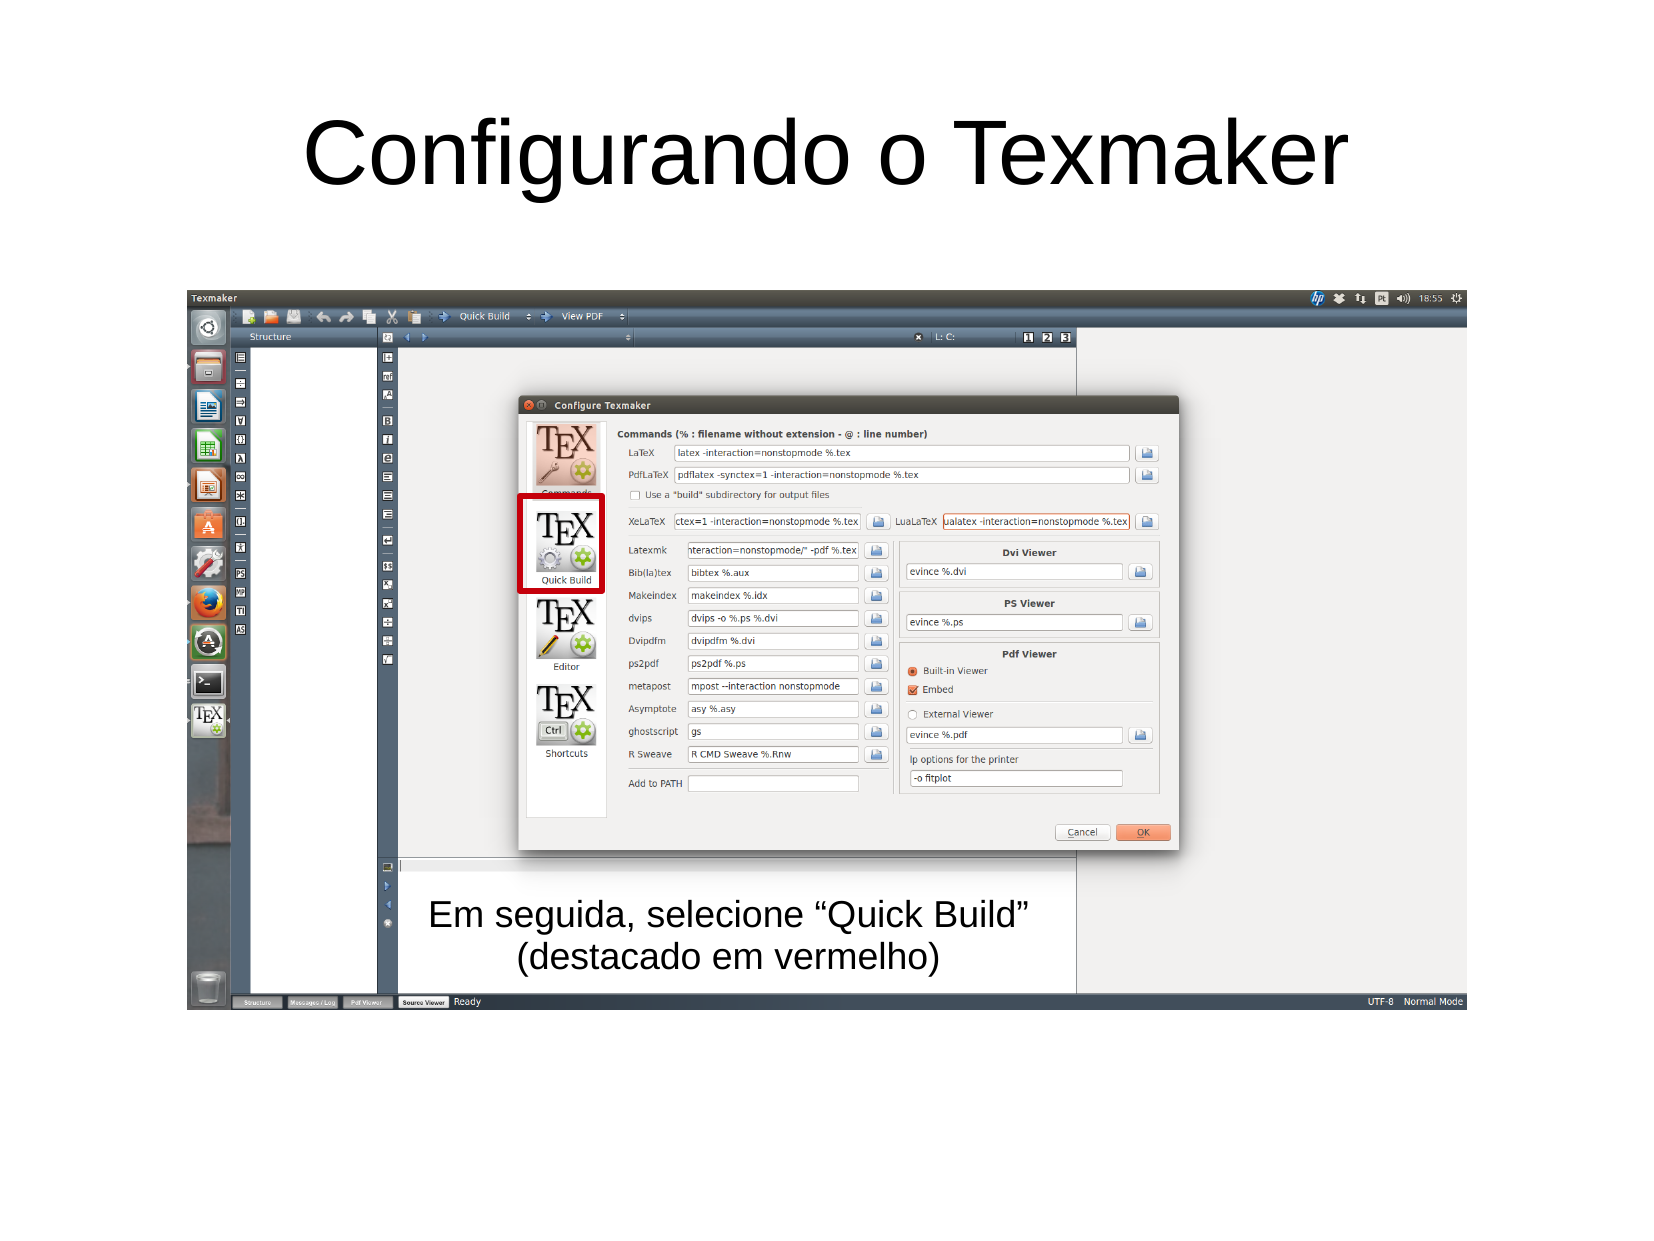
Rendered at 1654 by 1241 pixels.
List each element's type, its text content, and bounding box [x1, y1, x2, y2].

picture [187, 290, 1467, 1010]
title Configurando o Texmaker [82, 49, 1571, 257]
text_box Em seguida, selecione “Quick Build” (destacado em vermelho) [413, 885, 1045, 985]
